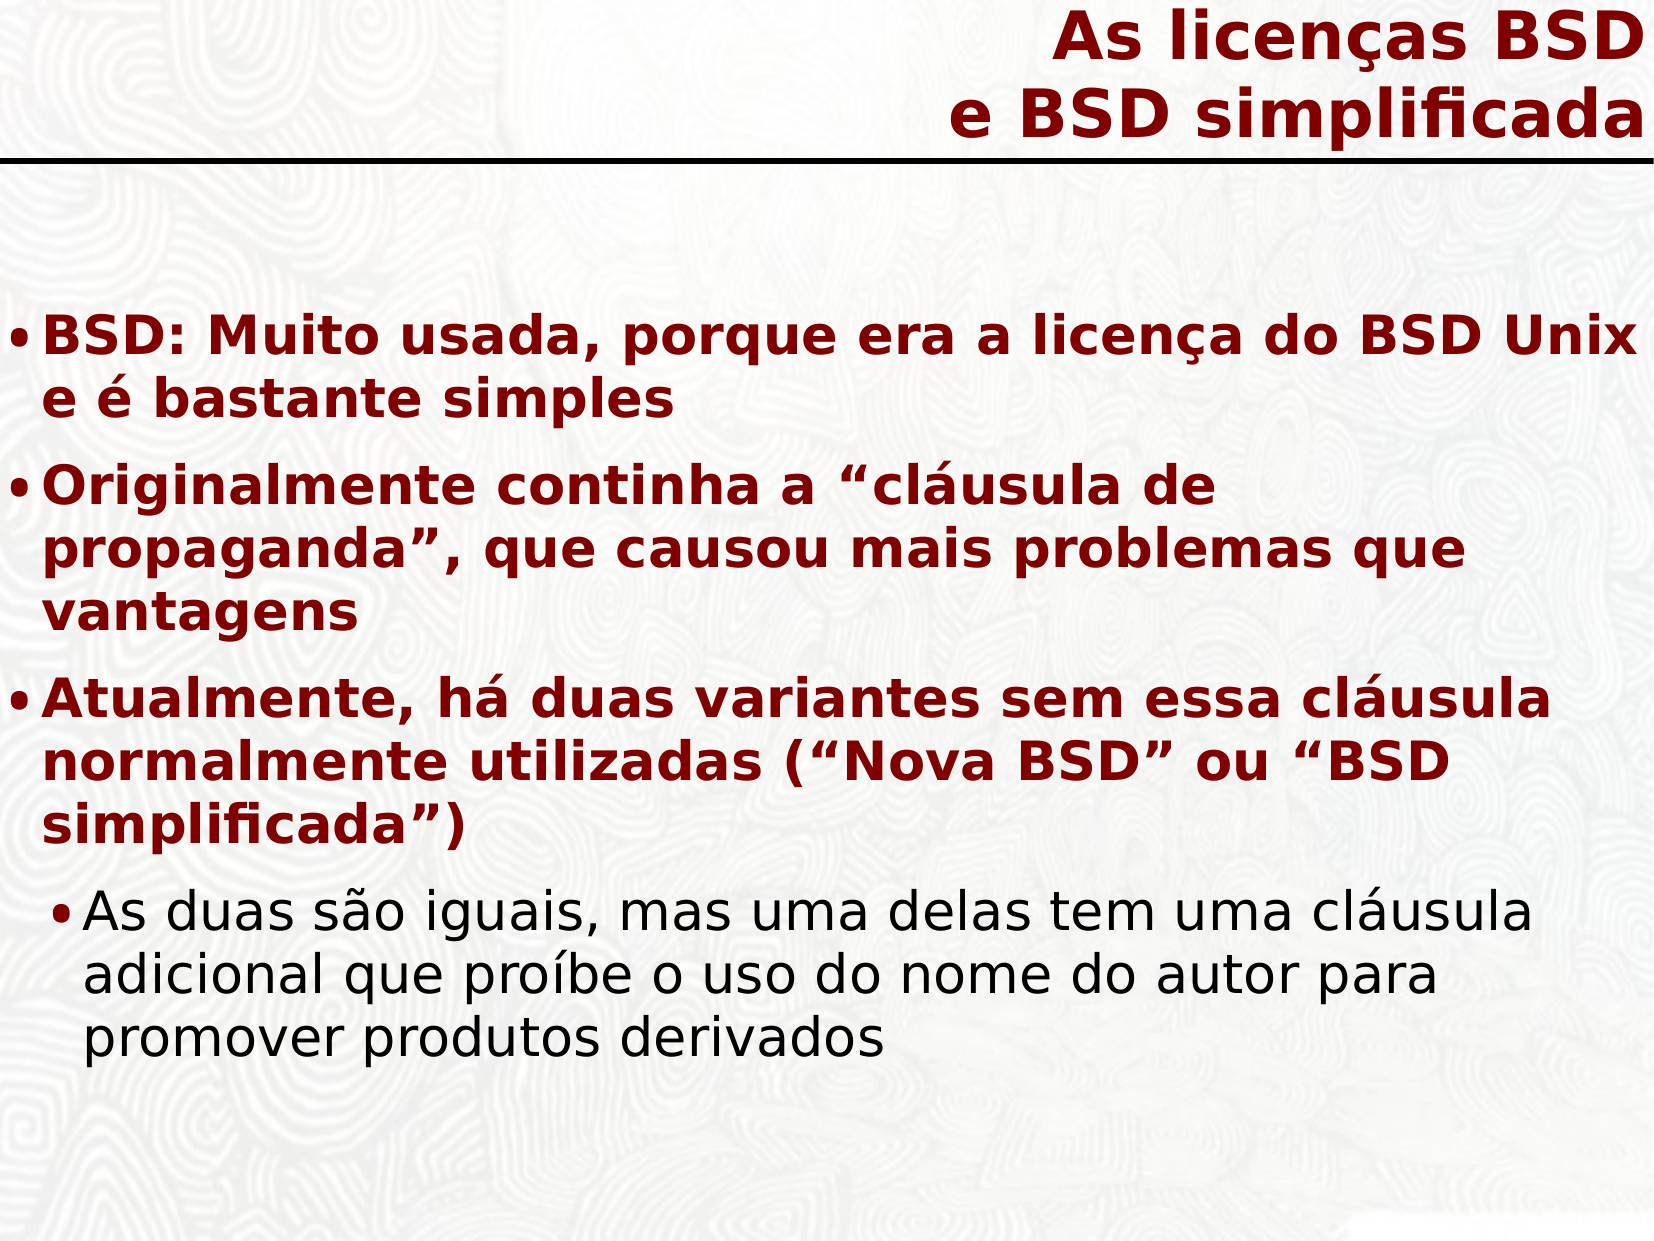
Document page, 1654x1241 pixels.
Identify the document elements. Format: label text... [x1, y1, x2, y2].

picture [0, 0, 1654, 158]
list BSD: Muito usada, porque era a licença do BSD Unix e é bastante simples Originalmente continha a “cláusula de propaganda”, que causou mais problemas que vantagens Atualmente, há duas variantes sem essa cláusula normalmente utilizadas (“Nova BSD” ou “BSD simplificada”) As duas são iguais, mas uma delas tem uma cláusula adicional que proíbe o uso do nome do autor para promover produtos derivados [5, 177, 1654, 1229]
picture [0, 164, 1654, 1241]
title As licenças BSD e BSD simplificada [602, 0, 1648, 153]
